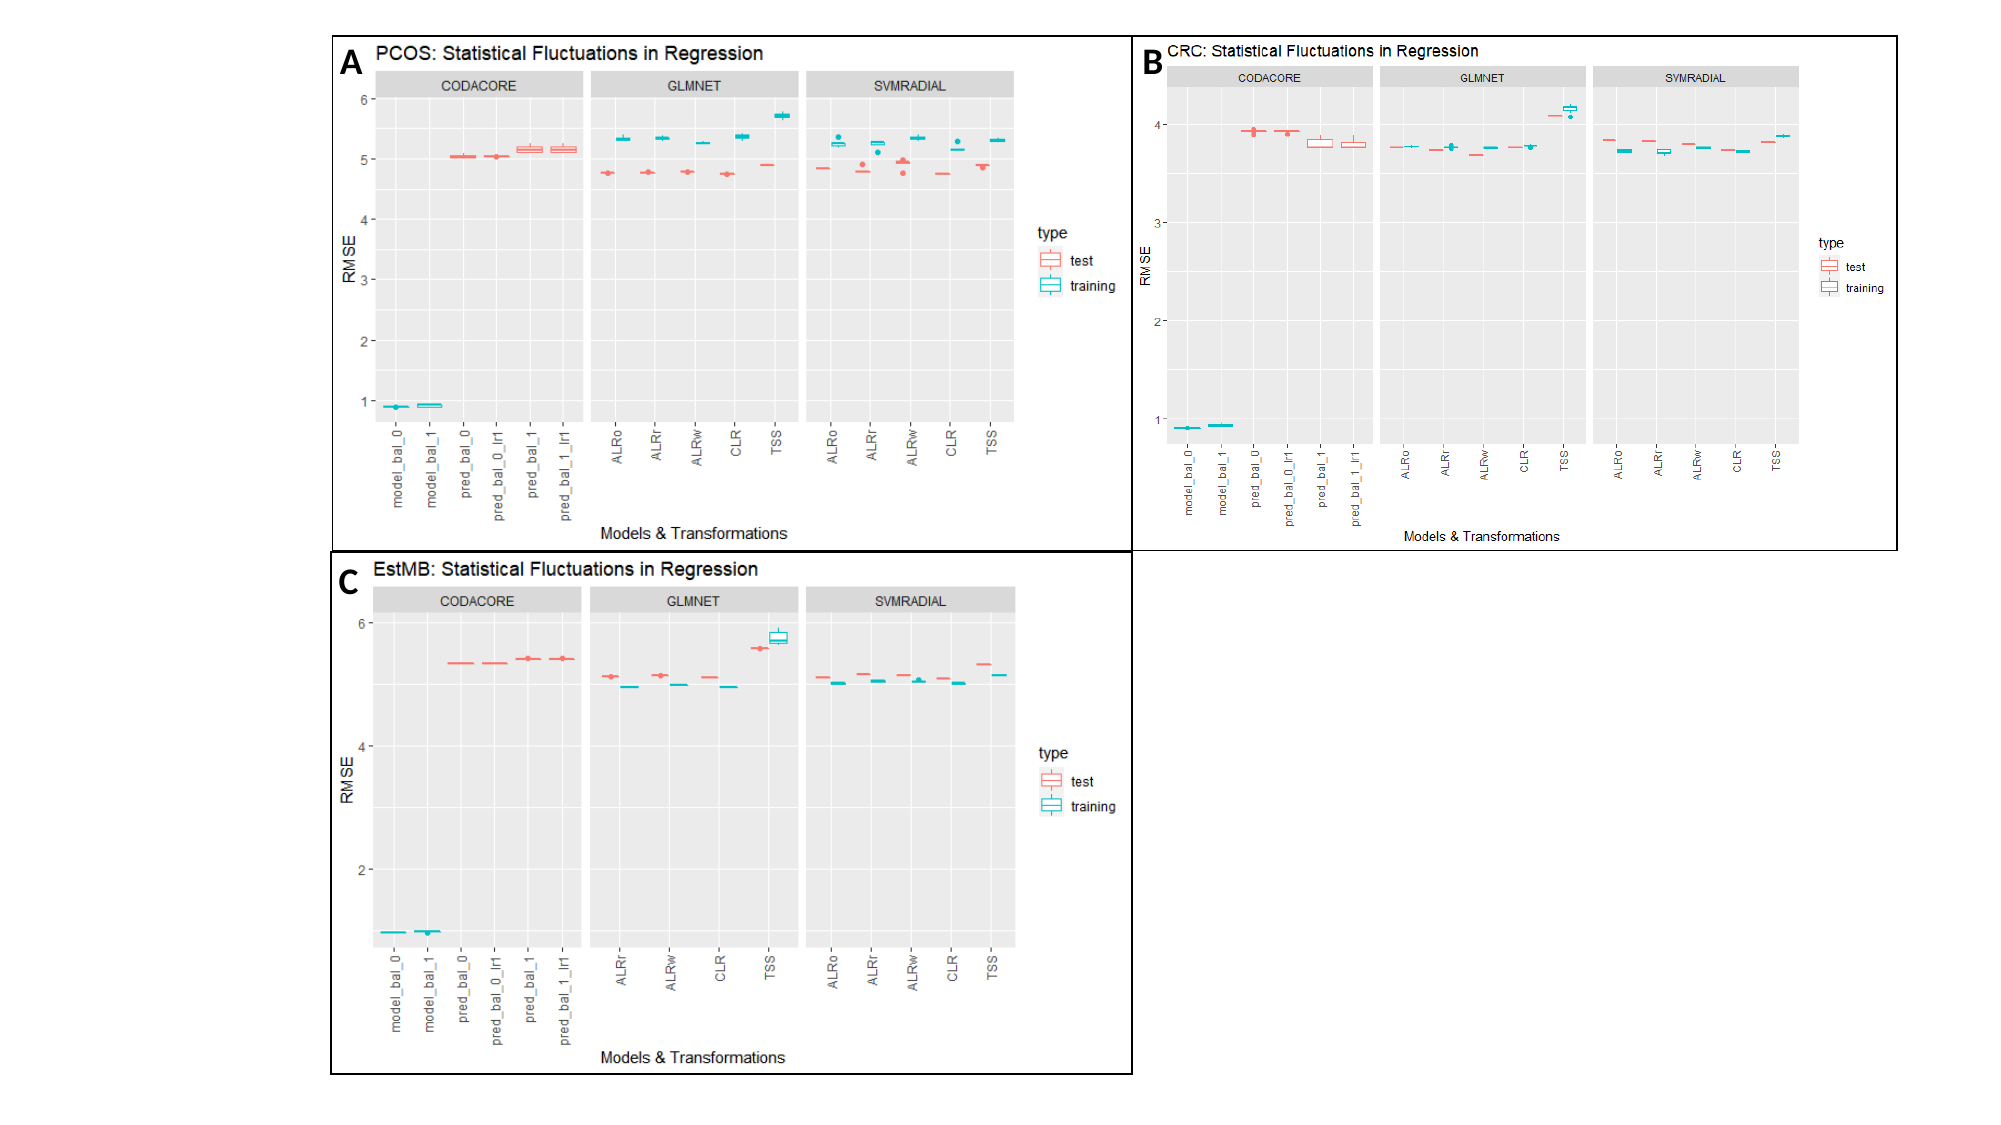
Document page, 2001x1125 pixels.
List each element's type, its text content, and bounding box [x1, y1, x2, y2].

picture [333, 36, 1132, 550]
text_box A [324, 29, 392, 94]
picture [1133, 36, 1897, 550]
picture [331, 552, 1132, 1074]
text_box B [1127, 29, 1194, 91]
text_box C [323, 549, 390, 611]
